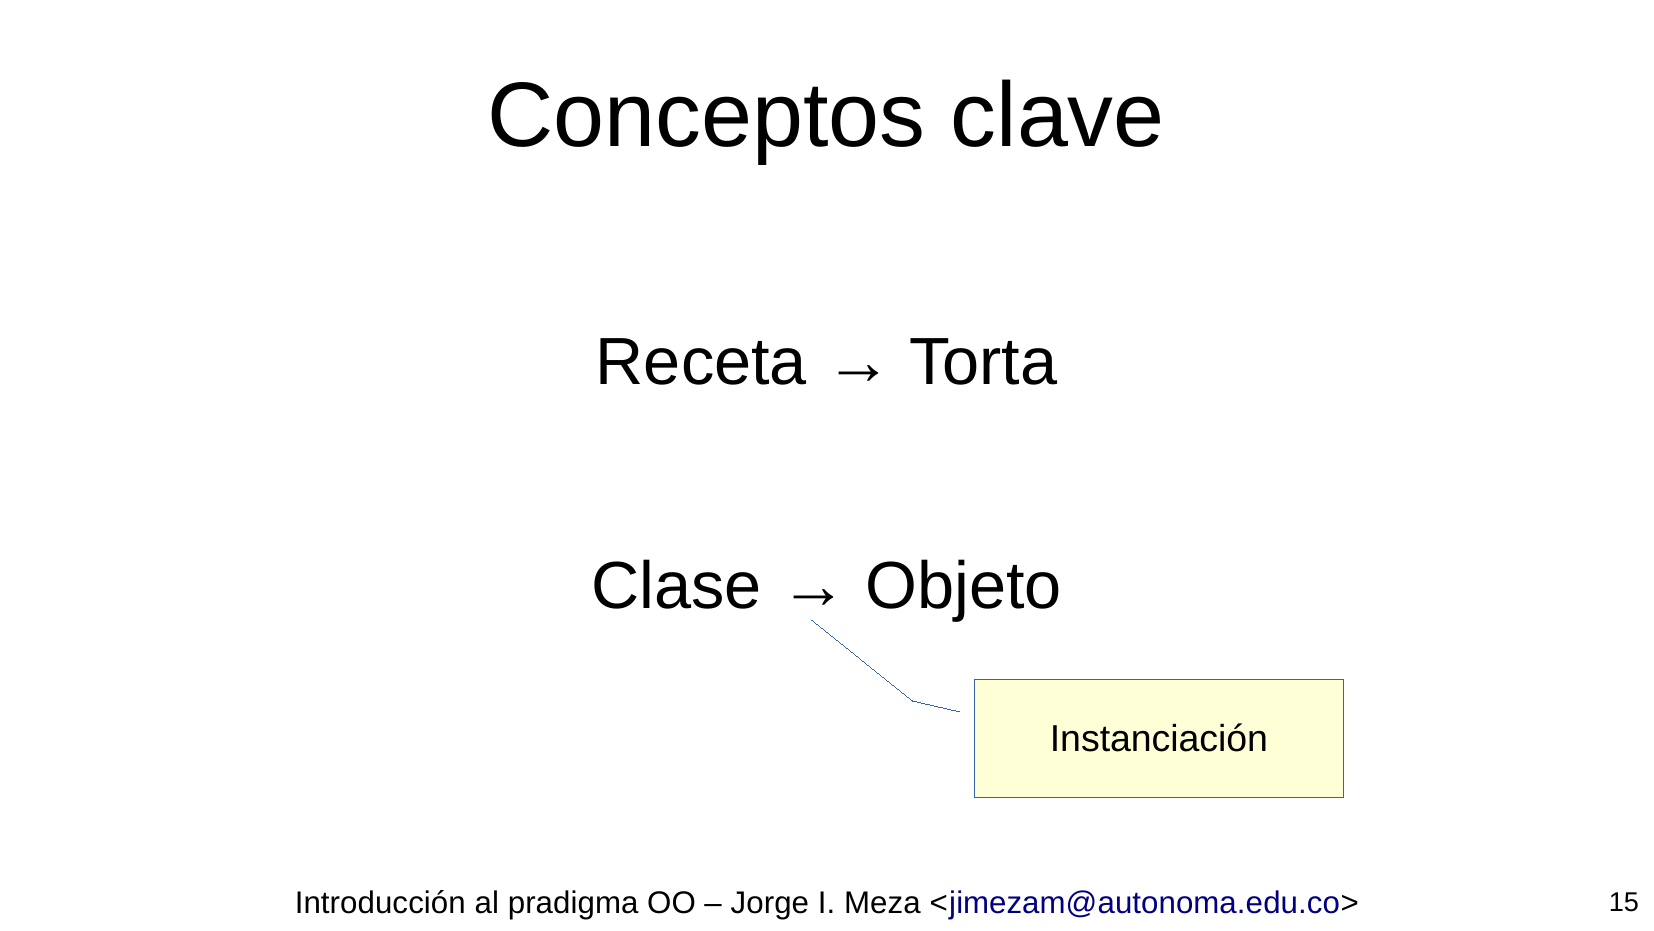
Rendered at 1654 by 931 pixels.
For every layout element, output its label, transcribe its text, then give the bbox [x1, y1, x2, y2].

title Conceptos clave [82, 37, 1571, 193]
text_box Instanciación [974, 679, 1343, 797]
subtitle Receta → Torta Clase → Objeto [82, 217, 1571, 879]
